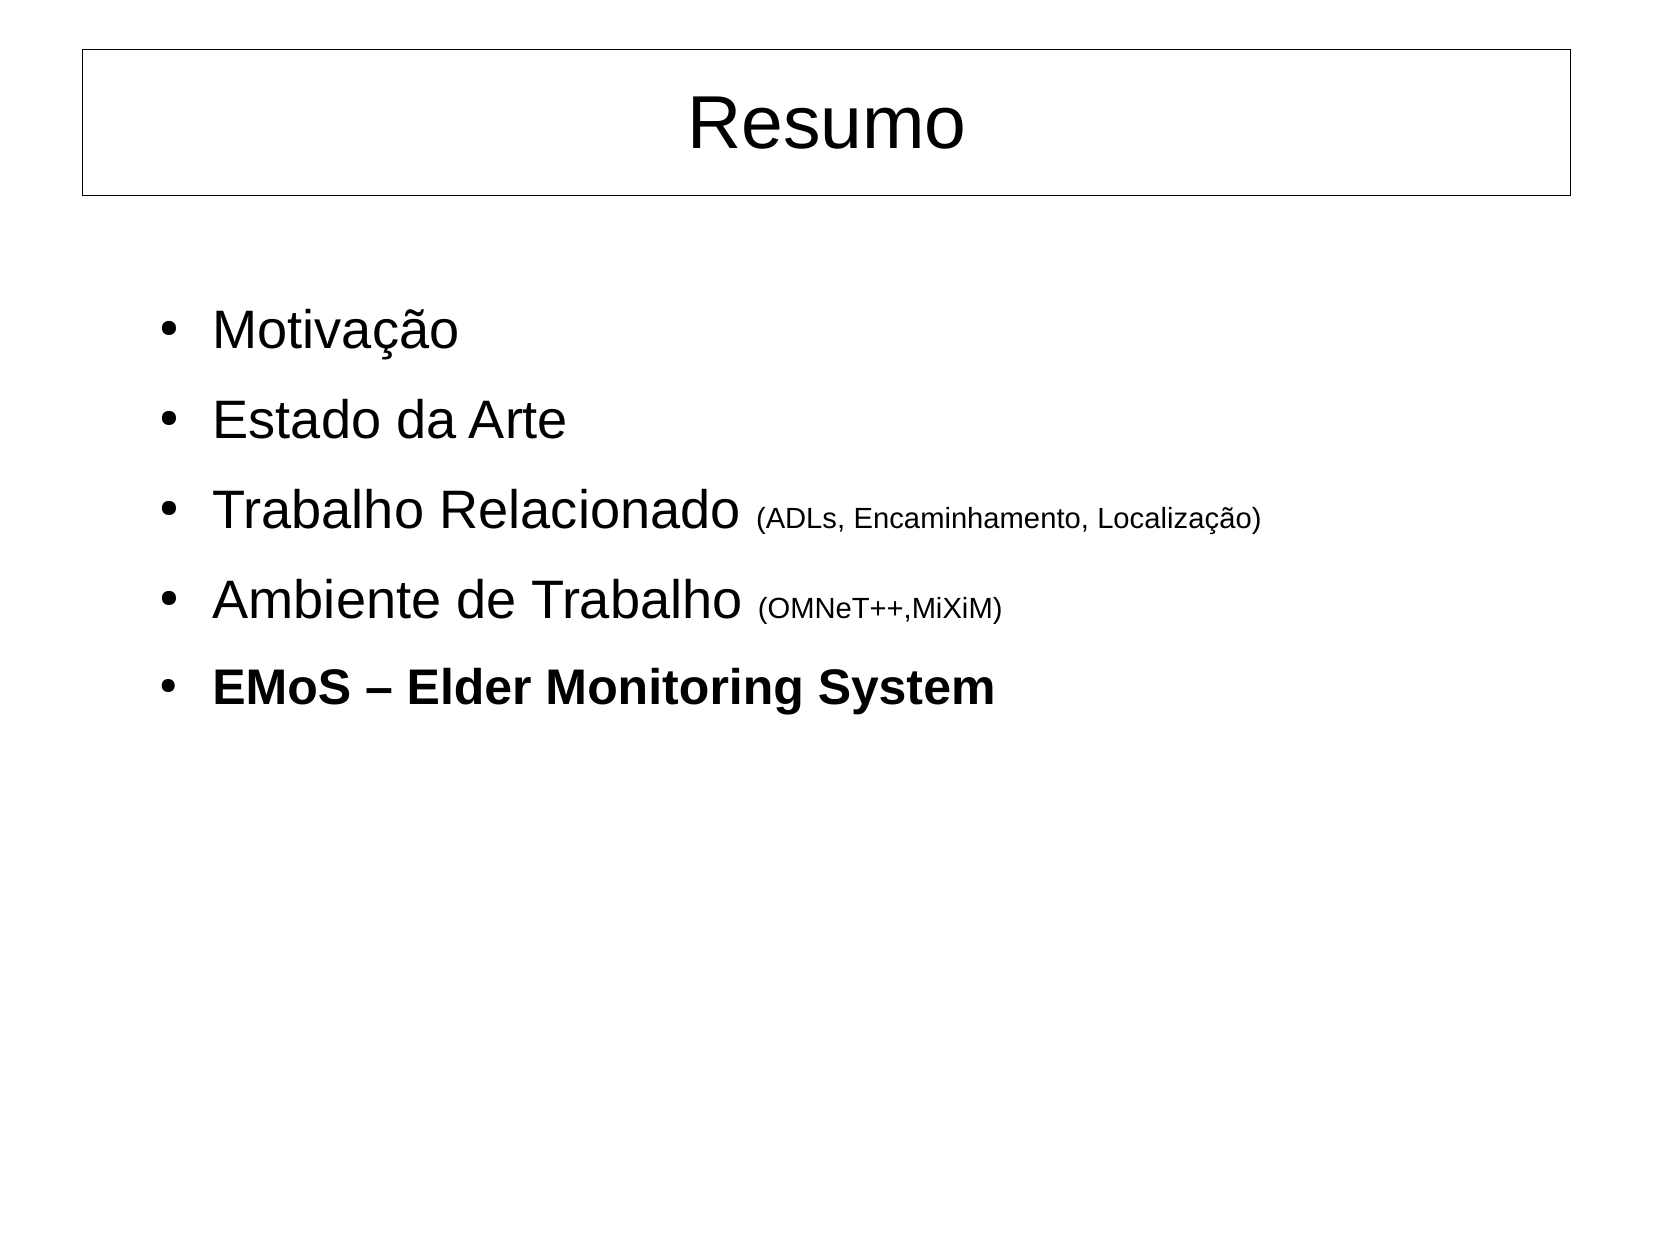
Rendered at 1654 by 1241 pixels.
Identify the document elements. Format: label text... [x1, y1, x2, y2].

title Resumo [82, 49, 1571, 196]
list Motivação Estado da Arte Trabalho Relacionado (ADLs, Encaminhamento, Localização) Ambiente de Trabalho (OMNeT++,MiXiM) EMoS – Elder Monitoring System [141, 299, 1515, 945]
